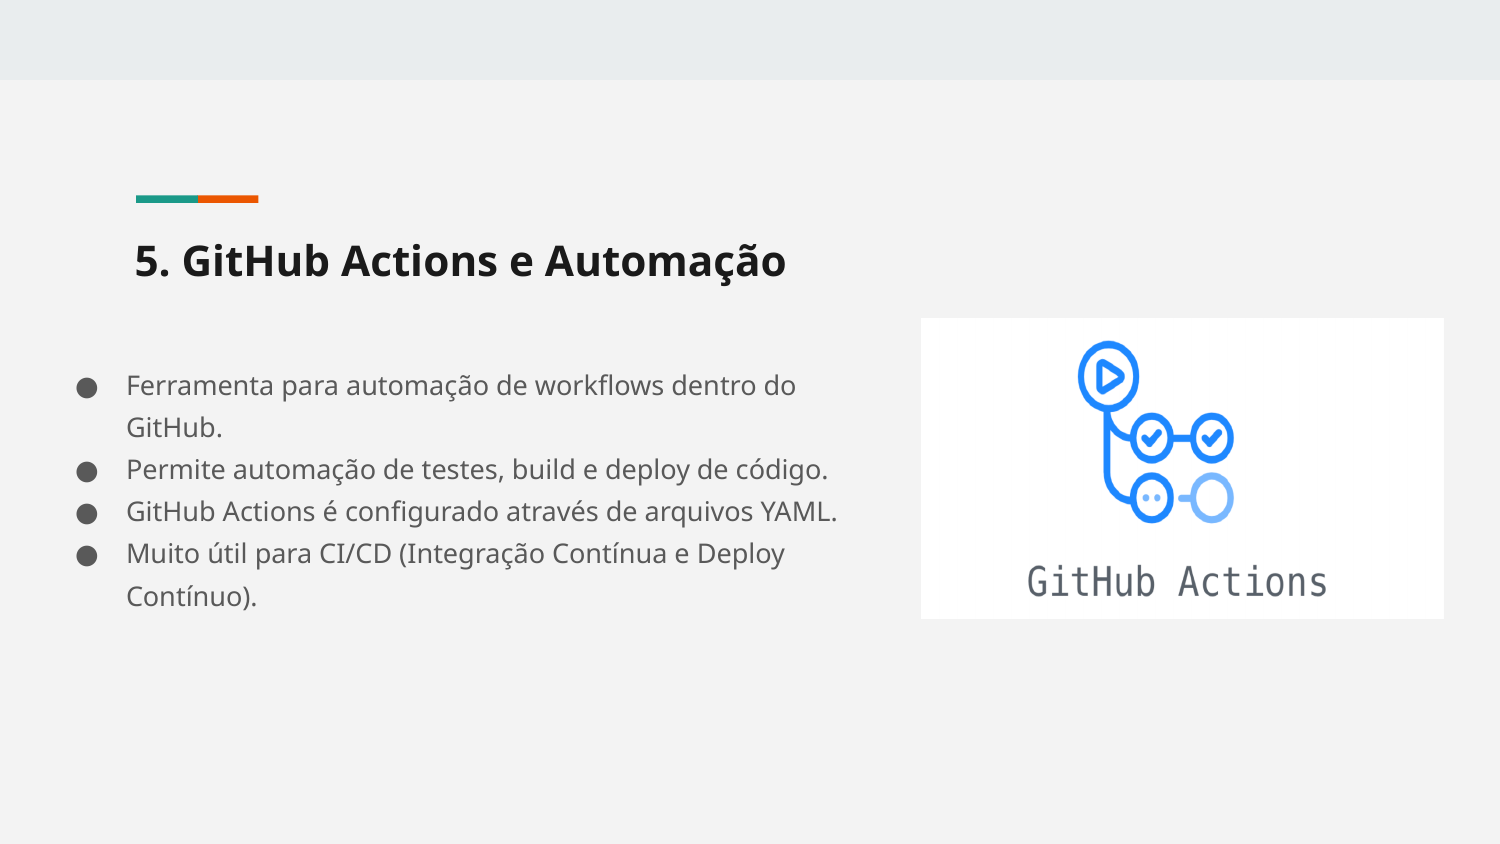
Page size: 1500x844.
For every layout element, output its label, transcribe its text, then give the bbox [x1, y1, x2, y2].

title 5. GitHub Actions e Automação [119, 216, 1381, 305]
picture [921, 318, 1444, 619]
list Ferramenta para automação de workflows dentro do GitHub. Permite automação de testes, build e deploy de código. GitHub Actions é configurado através de arquivos YAML. Muito útil para CI/CD (Integração Contínua e Deploy Contínuo). [36, 345, 868, 717]
